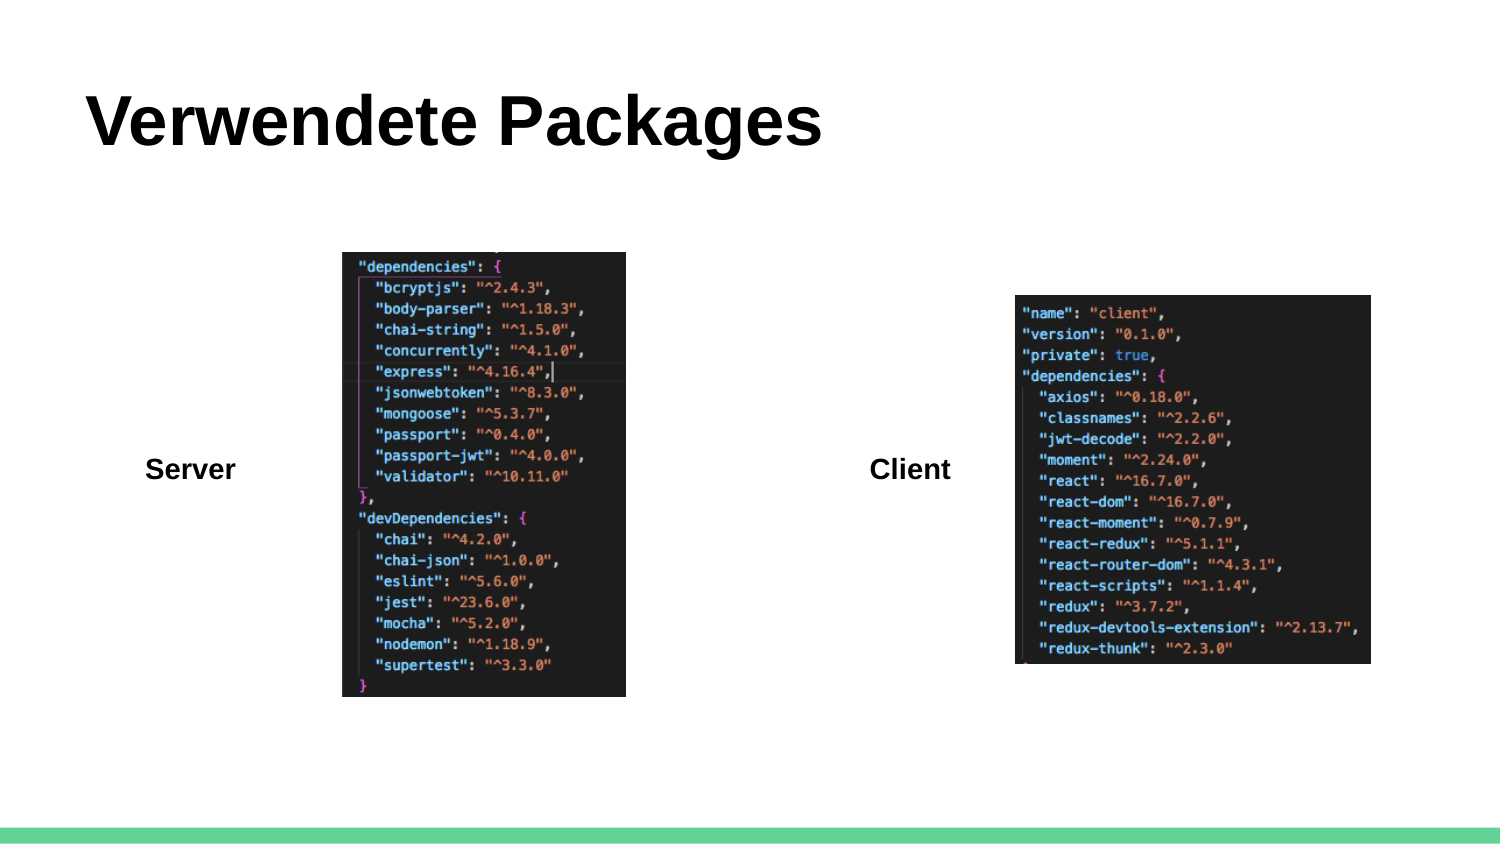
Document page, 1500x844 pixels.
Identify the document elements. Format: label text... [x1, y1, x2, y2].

list Server Client [51, 177, 1449, 750]
title Verwendete Packages [70, 47, 1439, 175]
picture [1015, 295, 1371, 664]
picture [342, 252, 626, 697]
